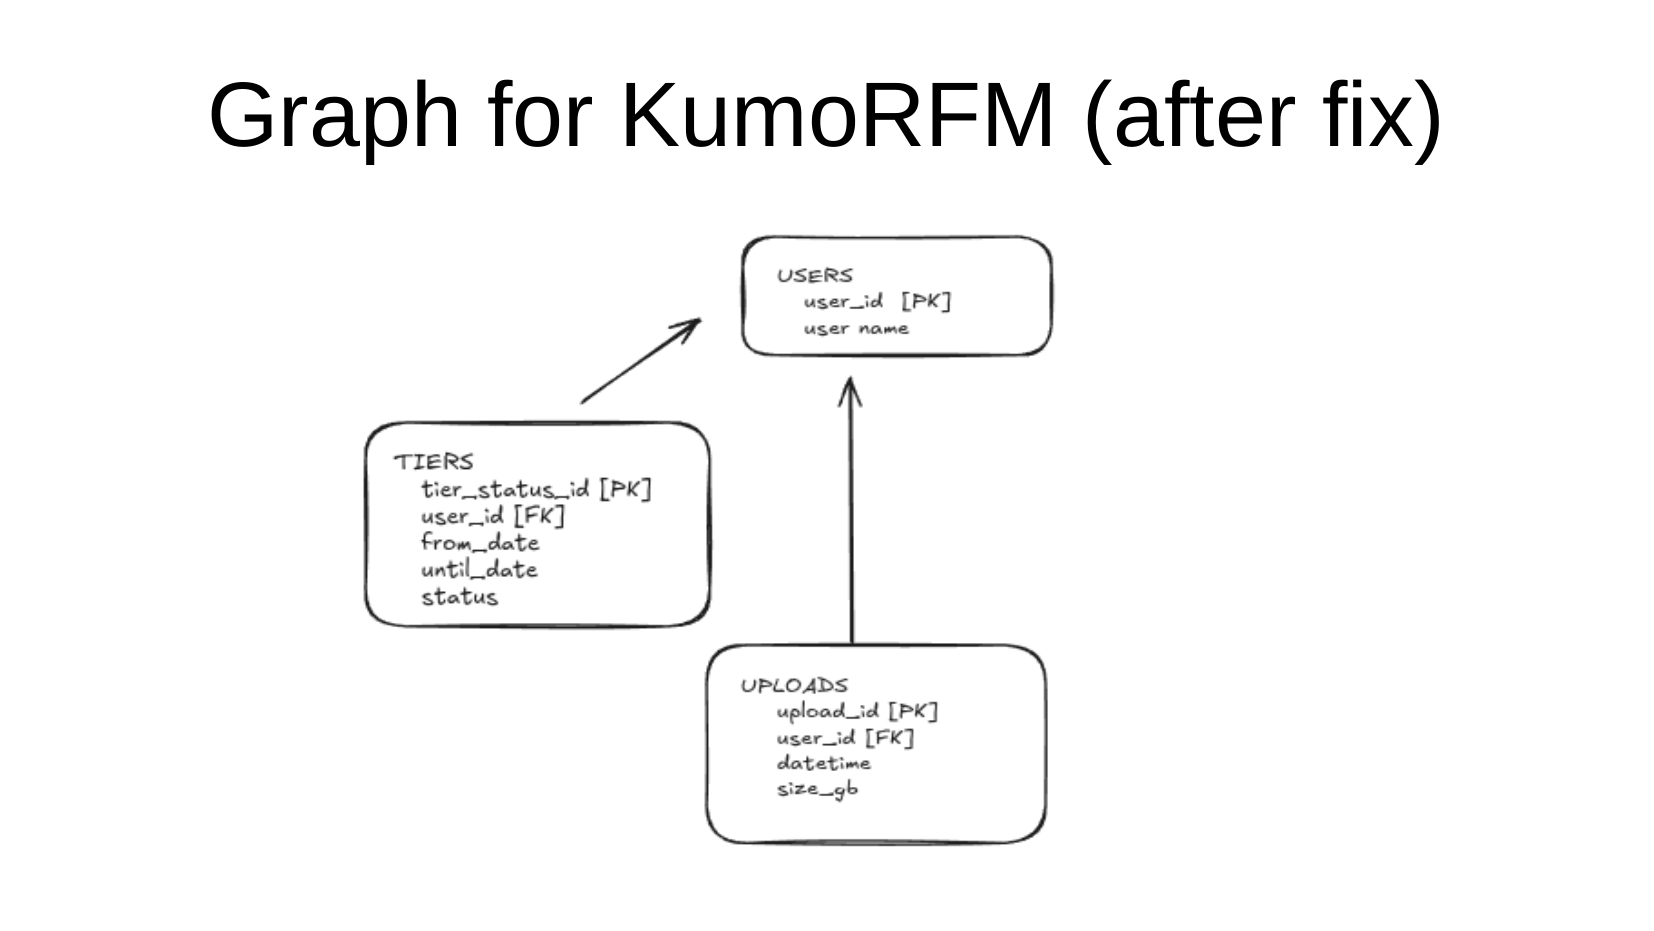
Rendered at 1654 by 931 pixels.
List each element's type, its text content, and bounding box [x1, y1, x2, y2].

picture [337, 217, 1126, 863]
title Graph for KumoRFM (after fix) [82, 37, 1571, 193]
